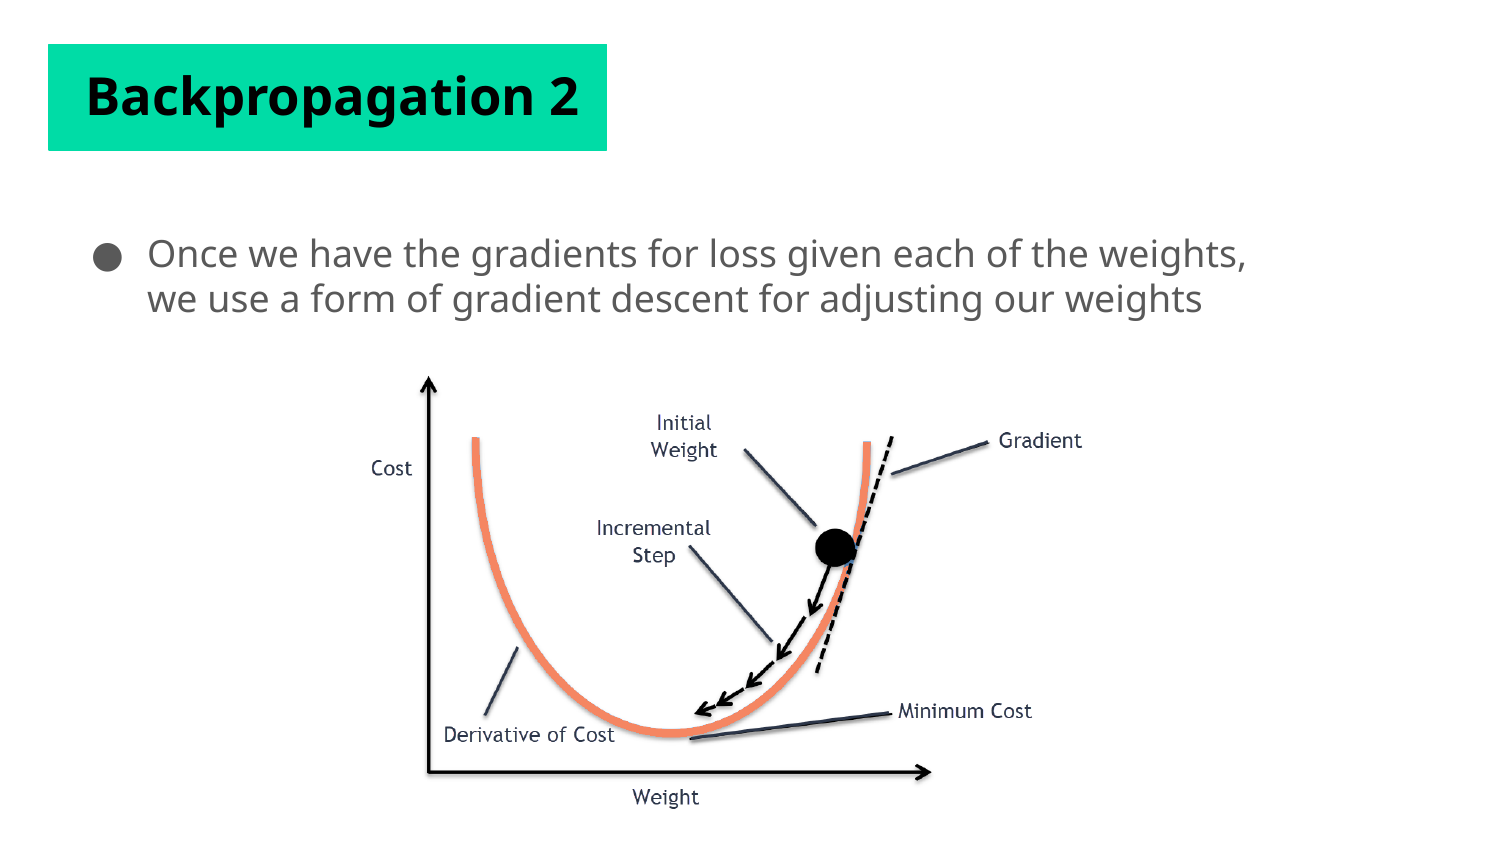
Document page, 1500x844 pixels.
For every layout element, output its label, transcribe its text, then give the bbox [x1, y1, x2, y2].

text_box Once we have the gradients for loss given each of the weights, we use a form of gradient descent for adjusting our weights [57, 215, 1316, 336]
title Backpropagation 2 [70, 48, 603, 142]
picture [359, 359, 1096, 818]
